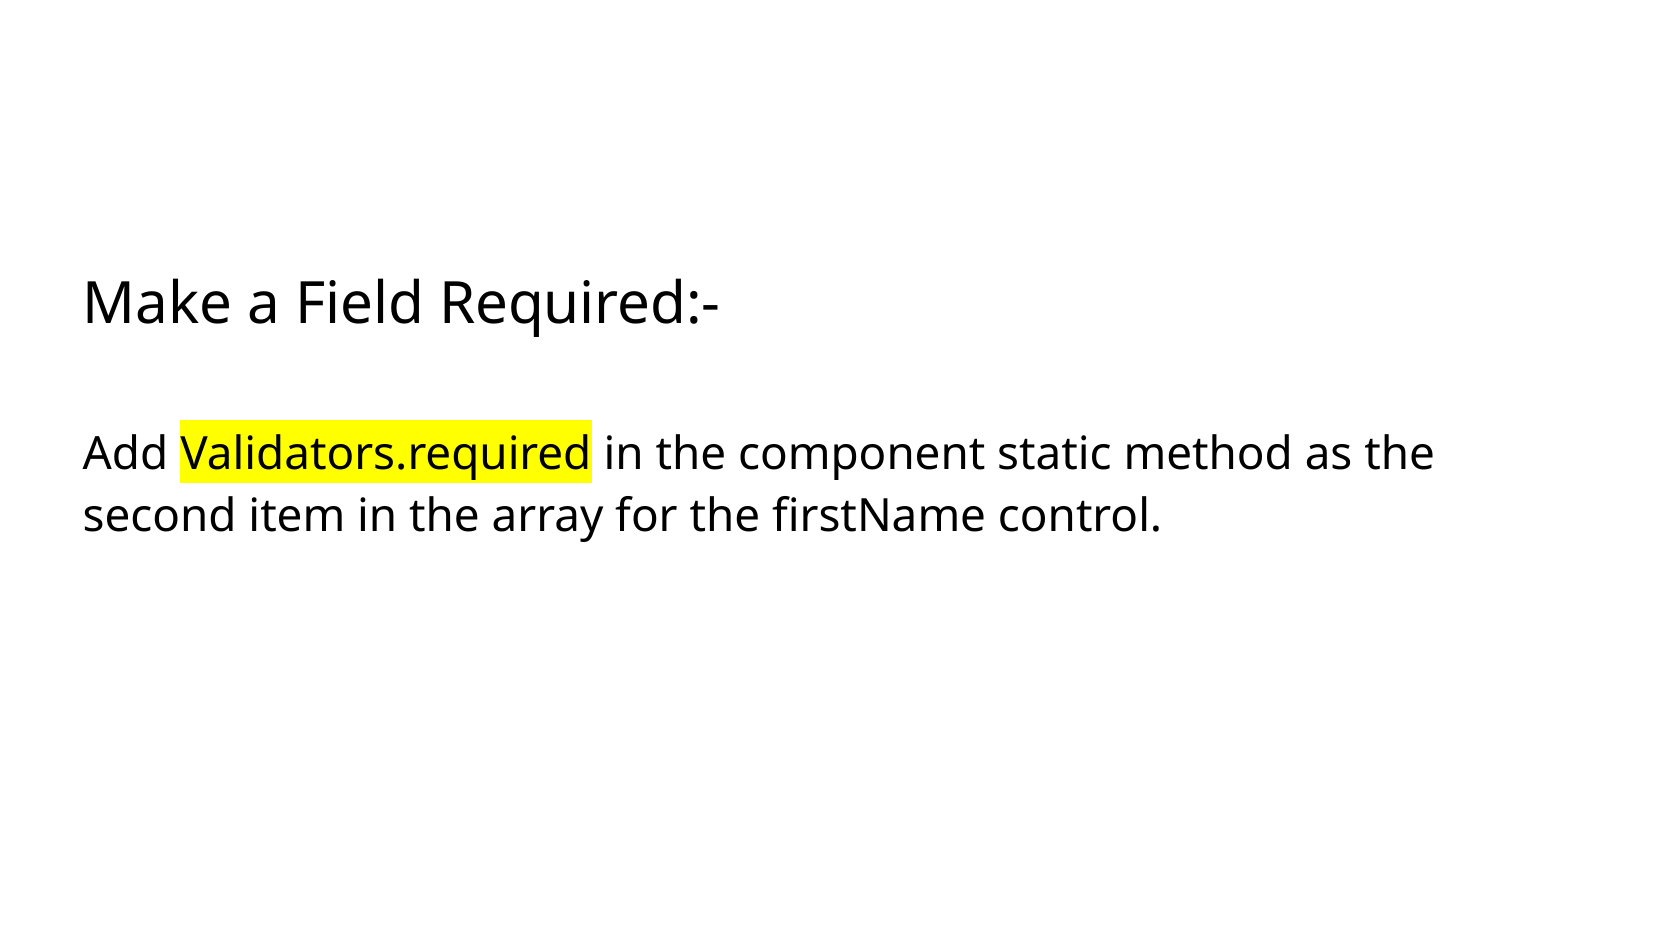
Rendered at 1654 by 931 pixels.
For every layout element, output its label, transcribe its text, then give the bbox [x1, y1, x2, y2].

subtitle Make a Field Required:- Add Validators.required in the component static method as the second item in the array for the firstName control. [82, 133, 1571, 674]
